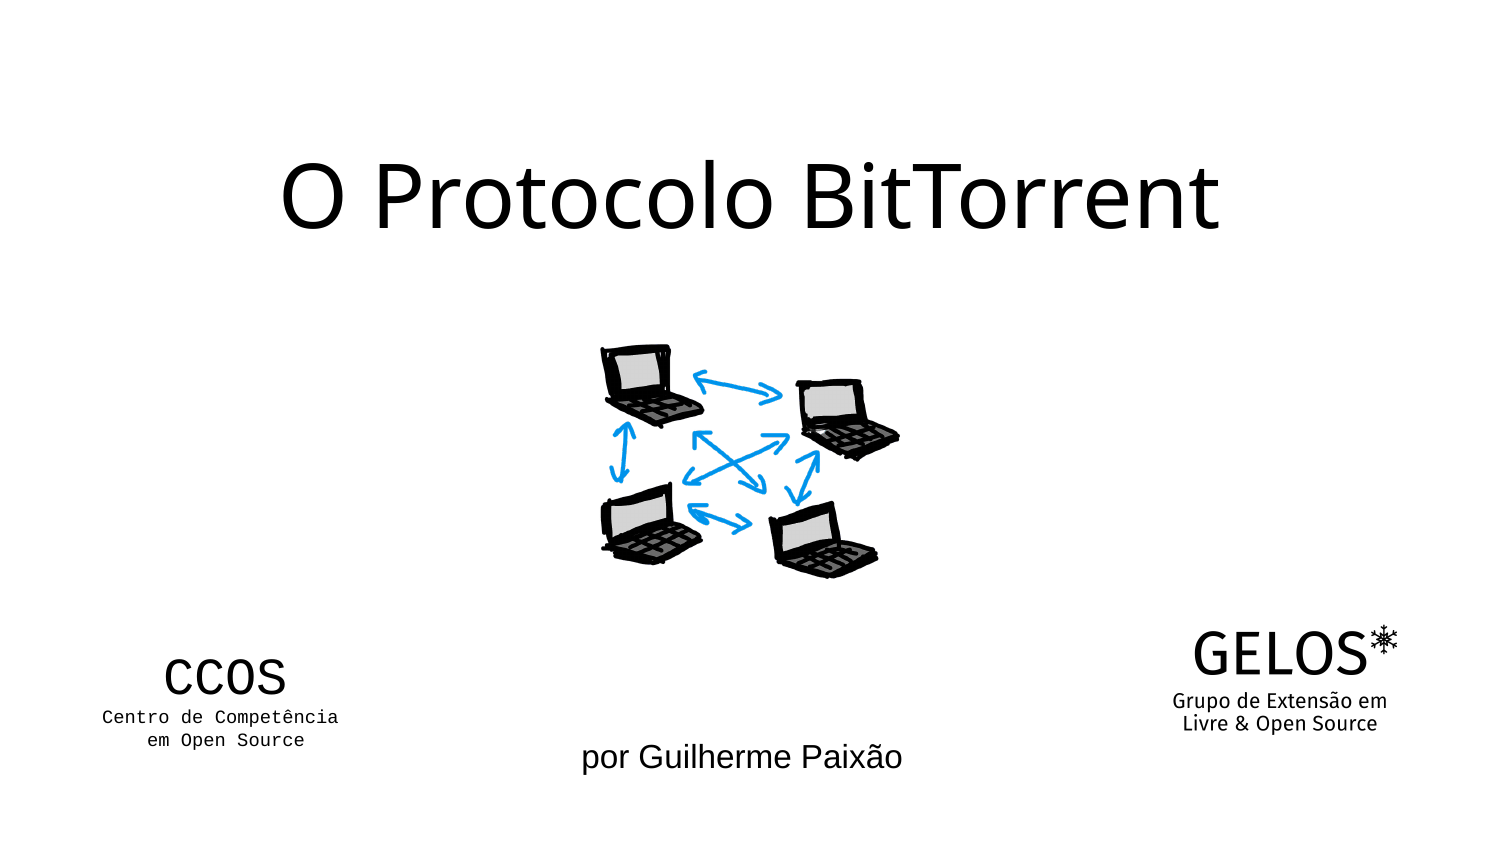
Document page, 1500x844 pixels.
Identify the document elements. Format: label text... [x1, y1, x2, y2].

title O Protocolo BitTorrent [51, 100, 1449, 261]
picture [536, 306, 964, 628]
text_box por Guilherme Paixão [566, 720, 934, 791]
text_box CCOS Centro de Competência em Open Source [86, 627, 366, 765]
picture [1112, 506, 1449, 844]
